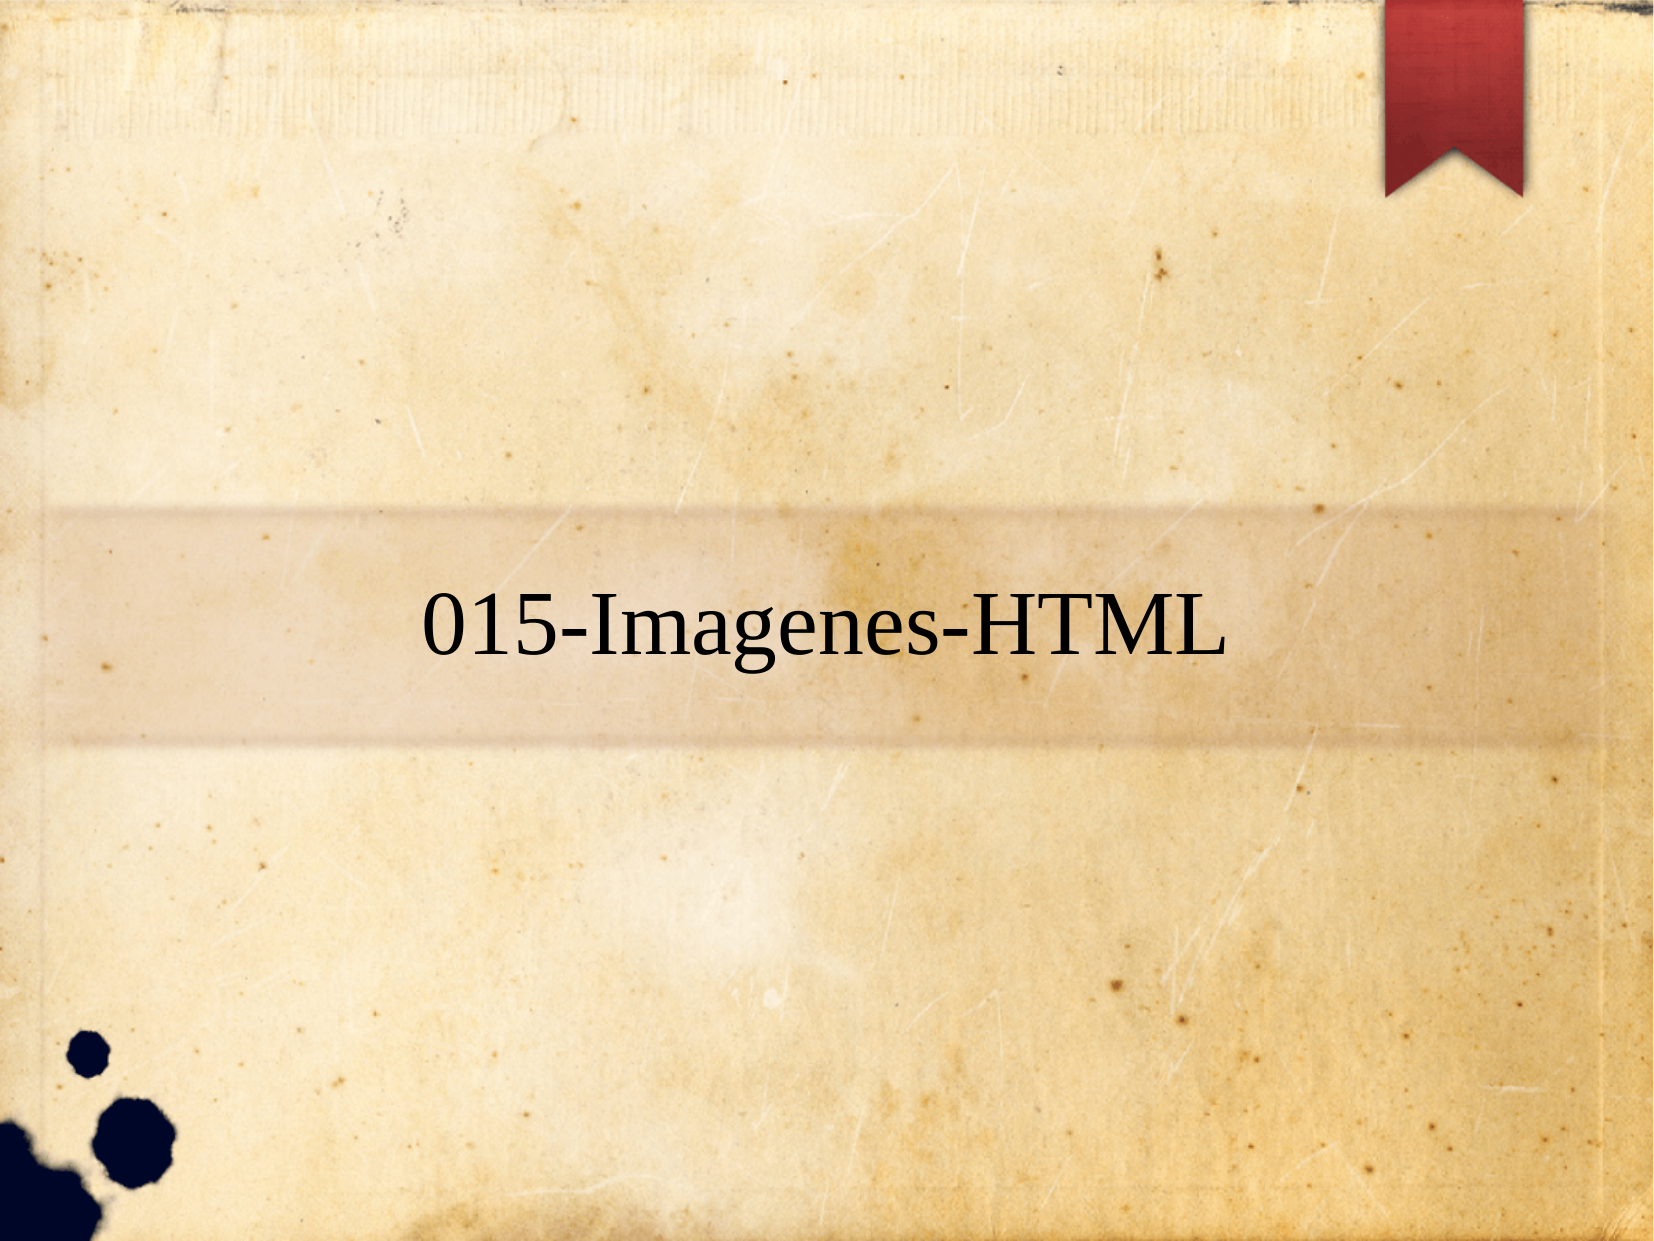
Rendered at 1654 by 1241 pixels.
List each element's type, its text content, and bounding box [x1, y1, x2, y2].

title 015-Imagenes-HTML [82, 519, 1571, 727]
picture [0, 0, 1654, 1241]
